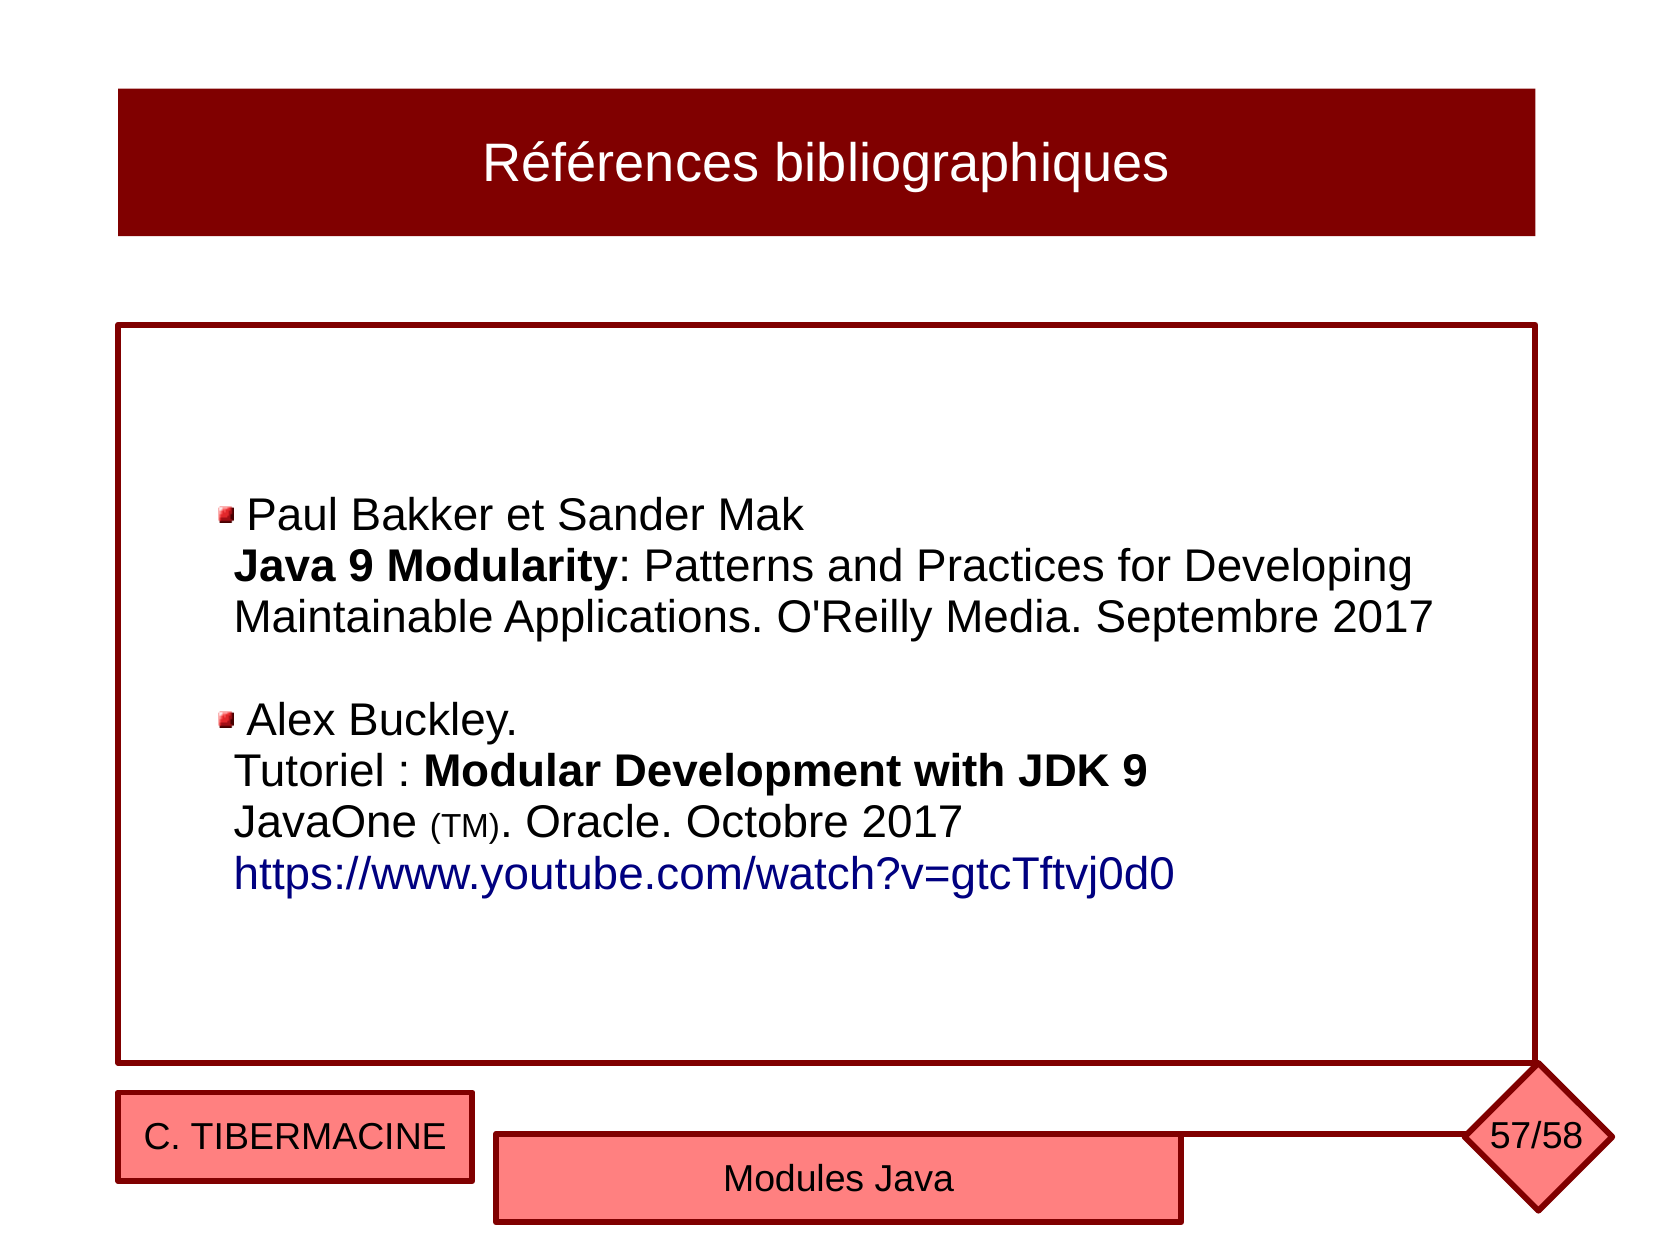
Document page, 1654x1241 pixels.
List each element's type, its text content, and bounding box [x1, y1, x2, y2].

text_box [1464, 1126, 1475, 1148]
picture [218, 711, 234, 728]
text_box Références bibliographiques [118, 88, 1536, 237]
text_box C. TIBERMACINE [118, 1092, 473, 1182]
text_box <numéro>/58 [1475, 1107, 1654, 1164]
text_box Modules Java [496, 1133, 1182, 1223]
text_box Paul Bakker et Sander Mak Java 9 Modularity: Patterns and Practices for Developing Maintainable Applications. O'Reilly Media. Septembre 2017 Alex Buckley. Tutoriel : Modular Development with JDK 9 JavaOne (TM). Oracle. Octobre 2017 https://www.youtube.com/watch?v=gtcTftvj0d0 [118, 324, 1536, 1063]
text_box [1491, 1164, 1586, 1211]
picture [218, 506, 234, 523]
text_box [1494, 1062, 1583, 1107]
